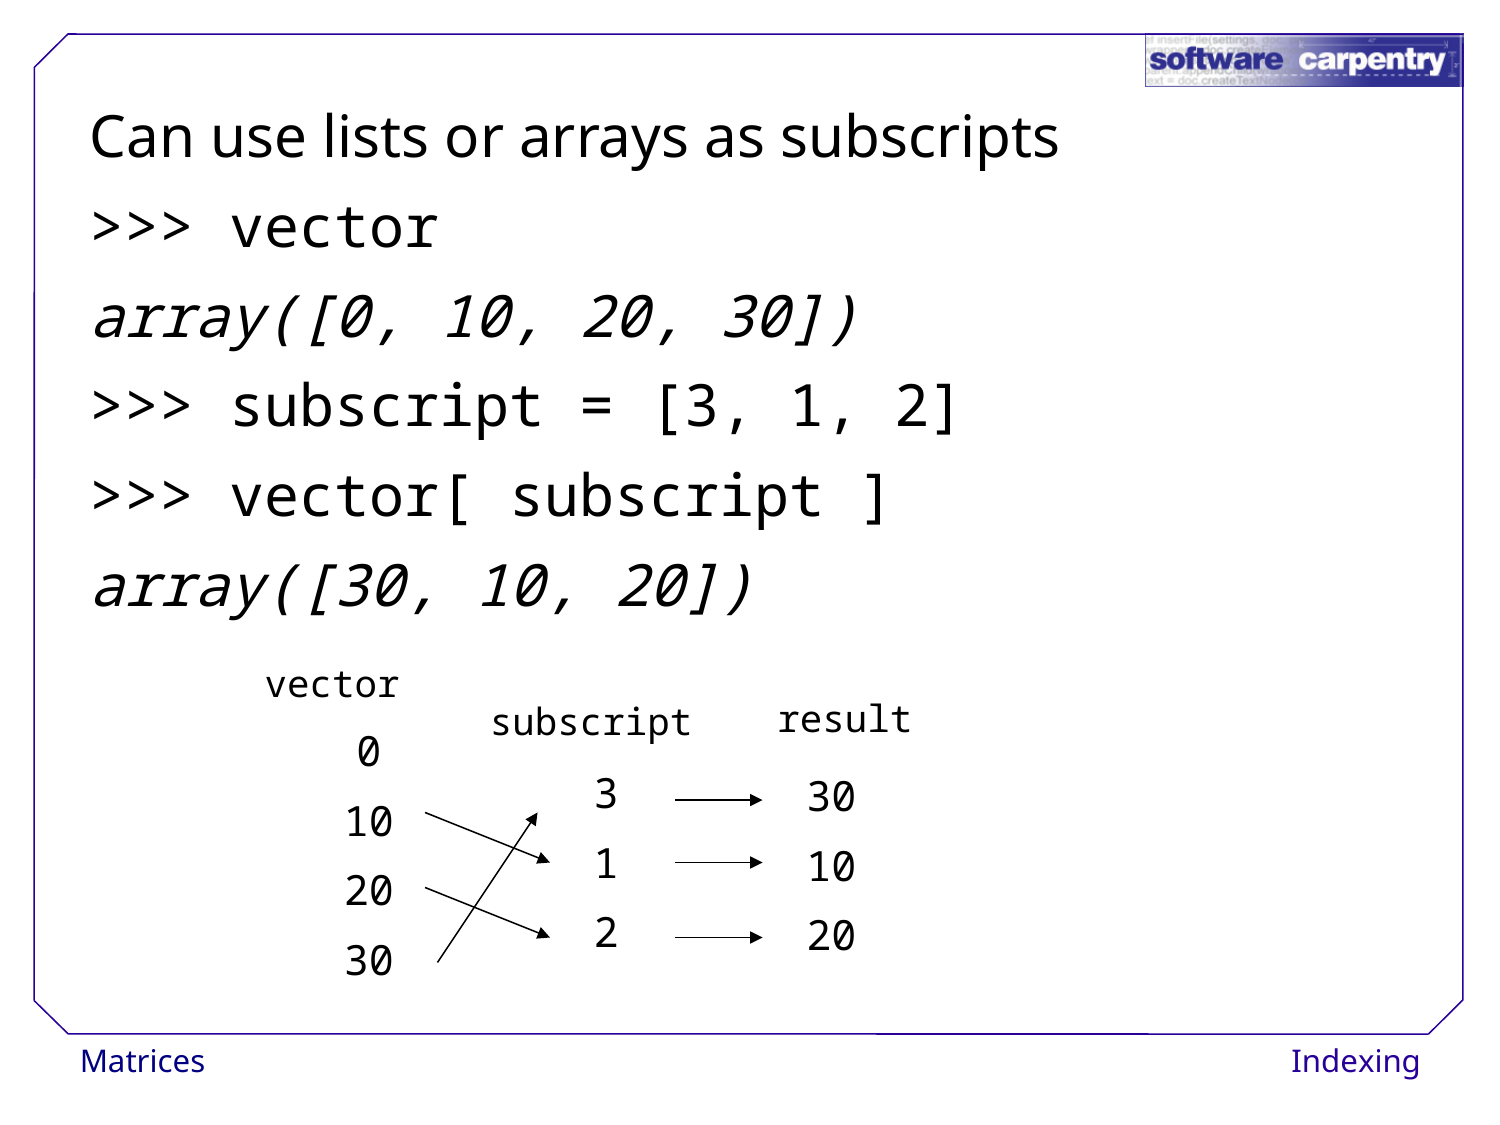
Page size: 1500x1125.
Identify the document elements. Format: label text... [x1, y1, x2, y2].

table_cell 20 [788, 905, 875, 975]
table_header 0 [325, 722, 413, 792]
table_cell 30 [325, 930, 413, 1000]
text_box result [762, 687, 938, 748]
table_header 30 [788, 767, 875, 836]
table_cell 10 [788, 836, 875, 905]
picture [1145, 33, 1464, 87]
table_cell 1 [563, 833, 650, 903]
table_header 3 [563, 764, 650, 833]
table_cell 2 [563, 903, 650, 972]
table_cell 10 [325, 792, 413, 861]
text_box vector [249, 652, 438, 713]
text_box subscript [474, 689, 713, 751]
list Can use lists or arrays as subscripts >>> vector array([0, 10, 20, 30]) >>> subscript = [3, 1, 2] >>> vector[ subscript ] array([30, 10, 20]) [75, 99, 1426, 1013]
table_cell 20 [325, 861, 413, 930]
